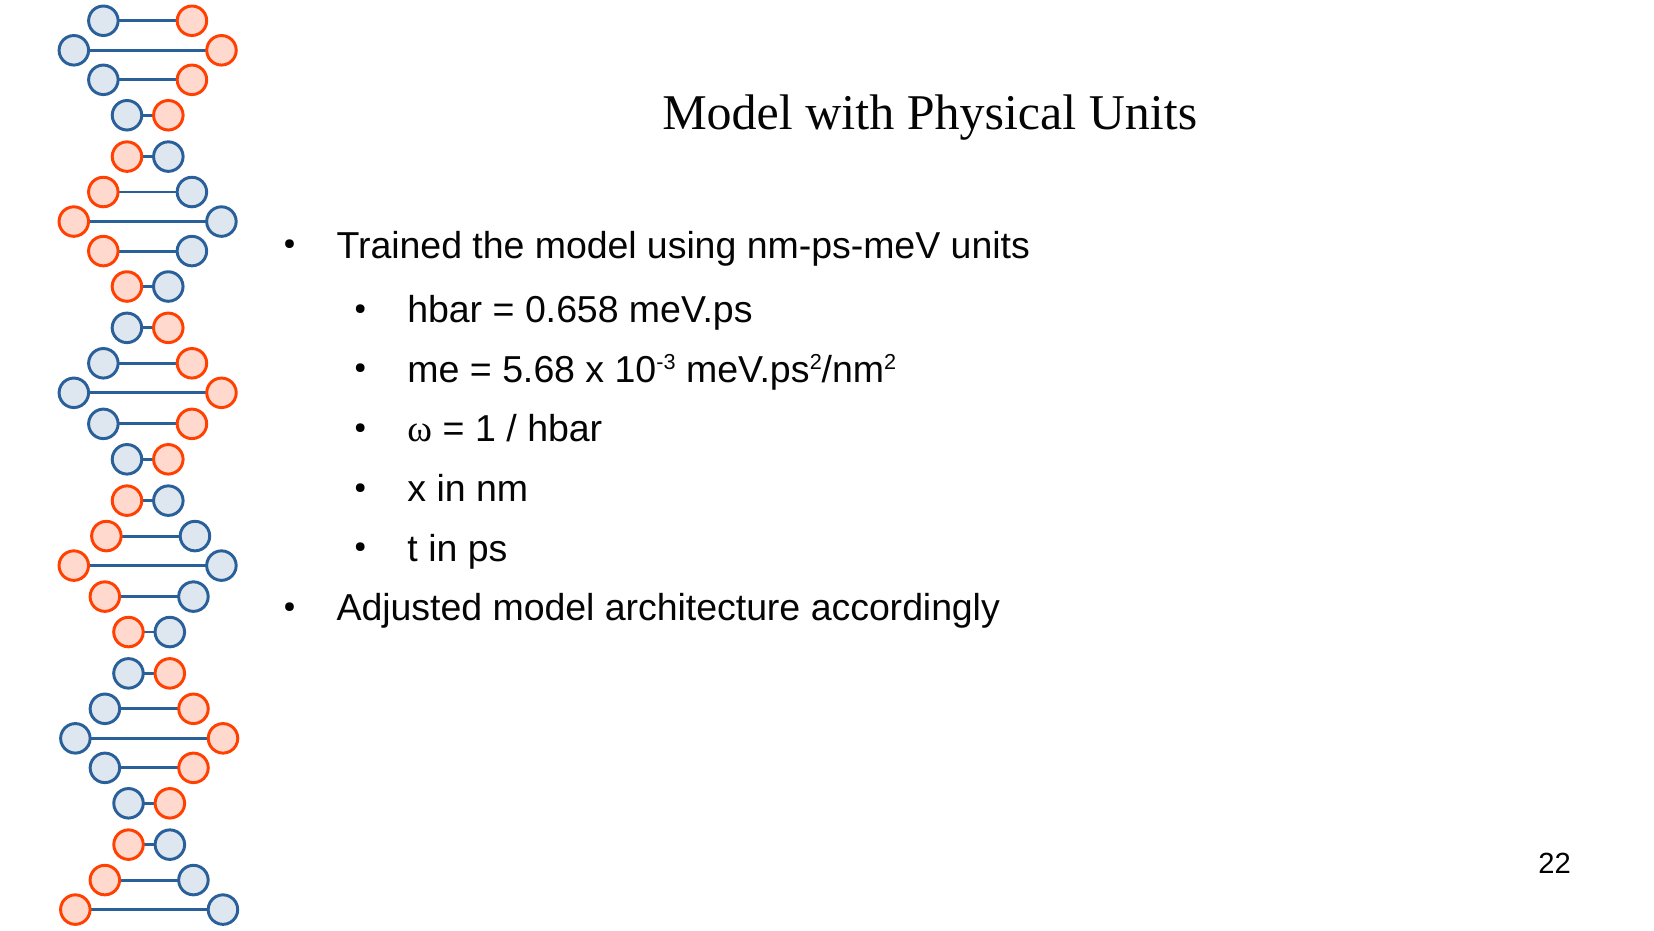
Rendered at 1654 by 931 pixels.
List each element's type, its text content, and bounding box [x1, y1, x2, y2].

title Model with Physical Units [265, 35, 1595, 189]
list Trained the model using nm-ps-meV units hbar = 0.658 meV.ps me = 5.68 x 10-3 meV.ps2/nm2 ω = 1 / hbar x in nm t in ps Adjusted model architecture accordingly [265, 224, 1595, 764]
